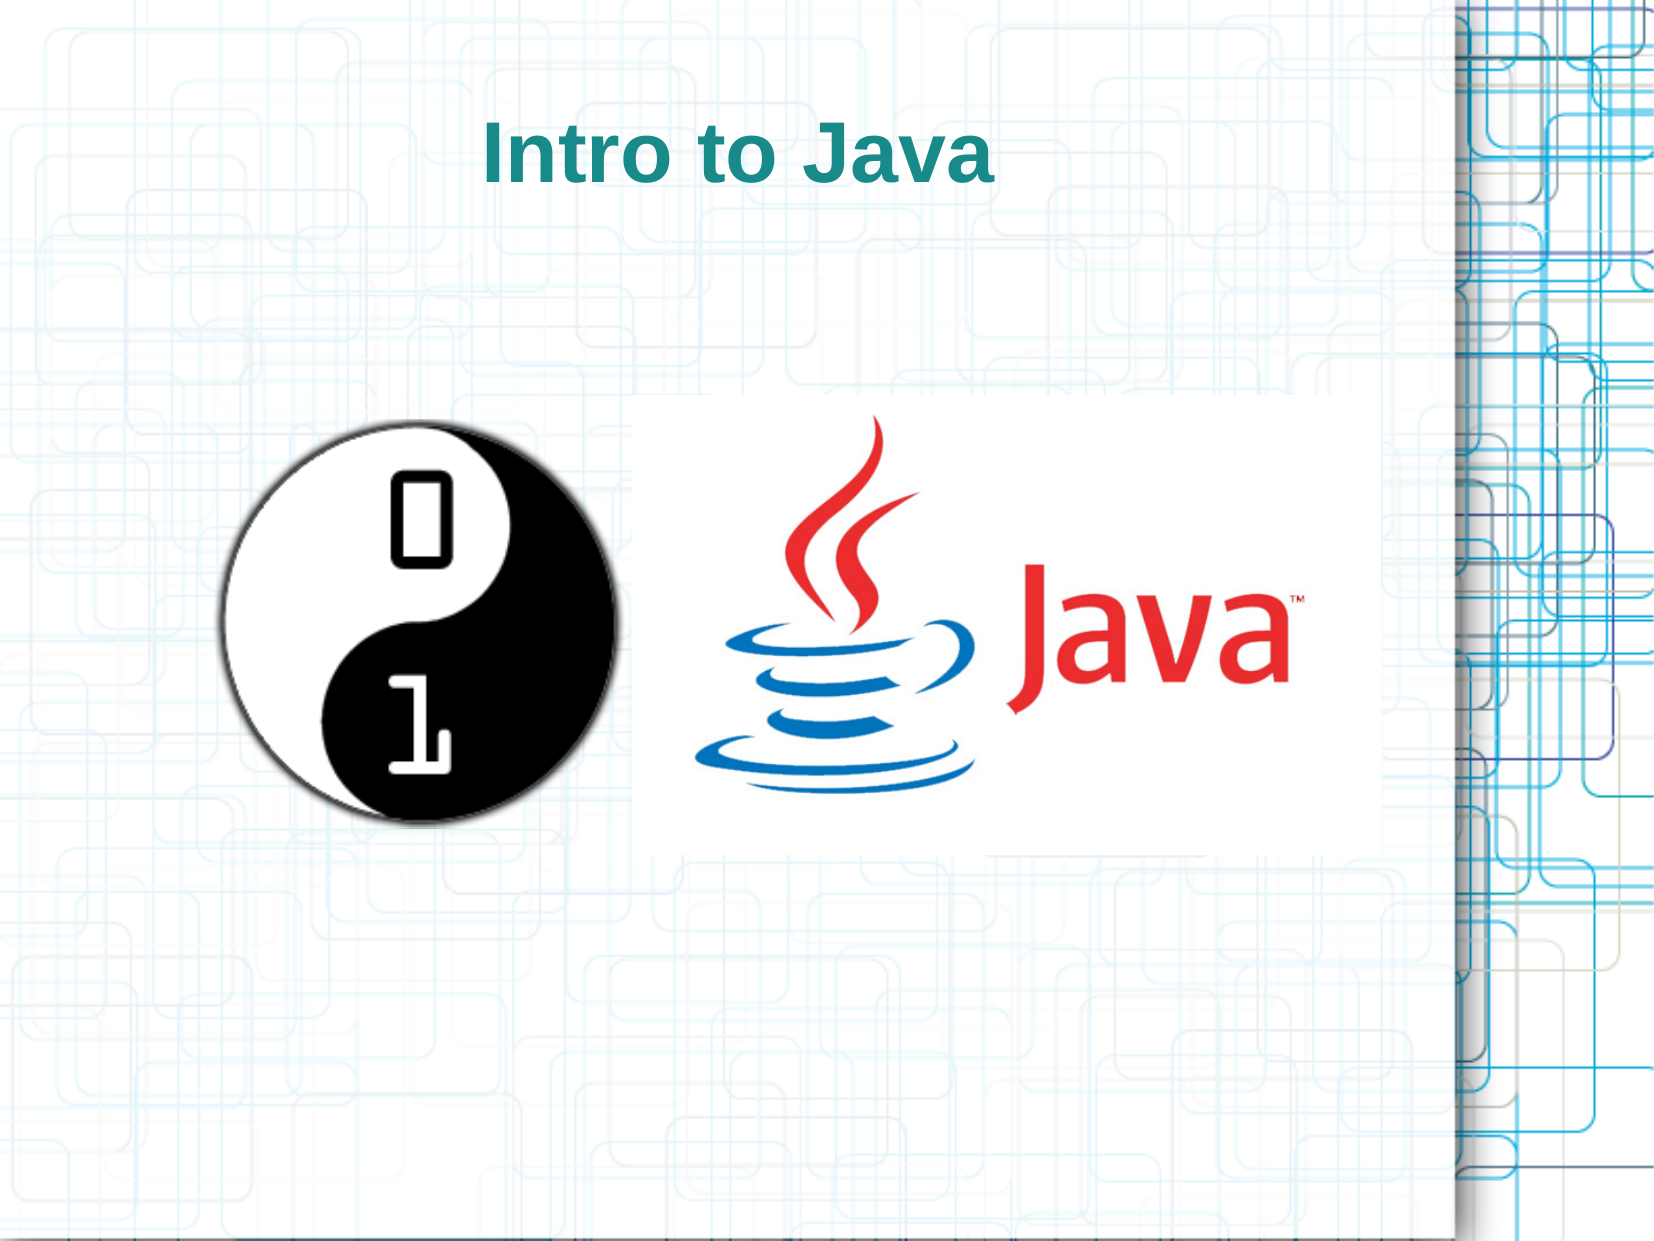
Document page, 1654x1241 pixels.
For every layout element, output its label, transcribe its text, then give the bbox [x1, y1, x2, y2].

picture [0, 0, 1654, 1241]
title Intro to Java [59, 49, 1418, 257]
